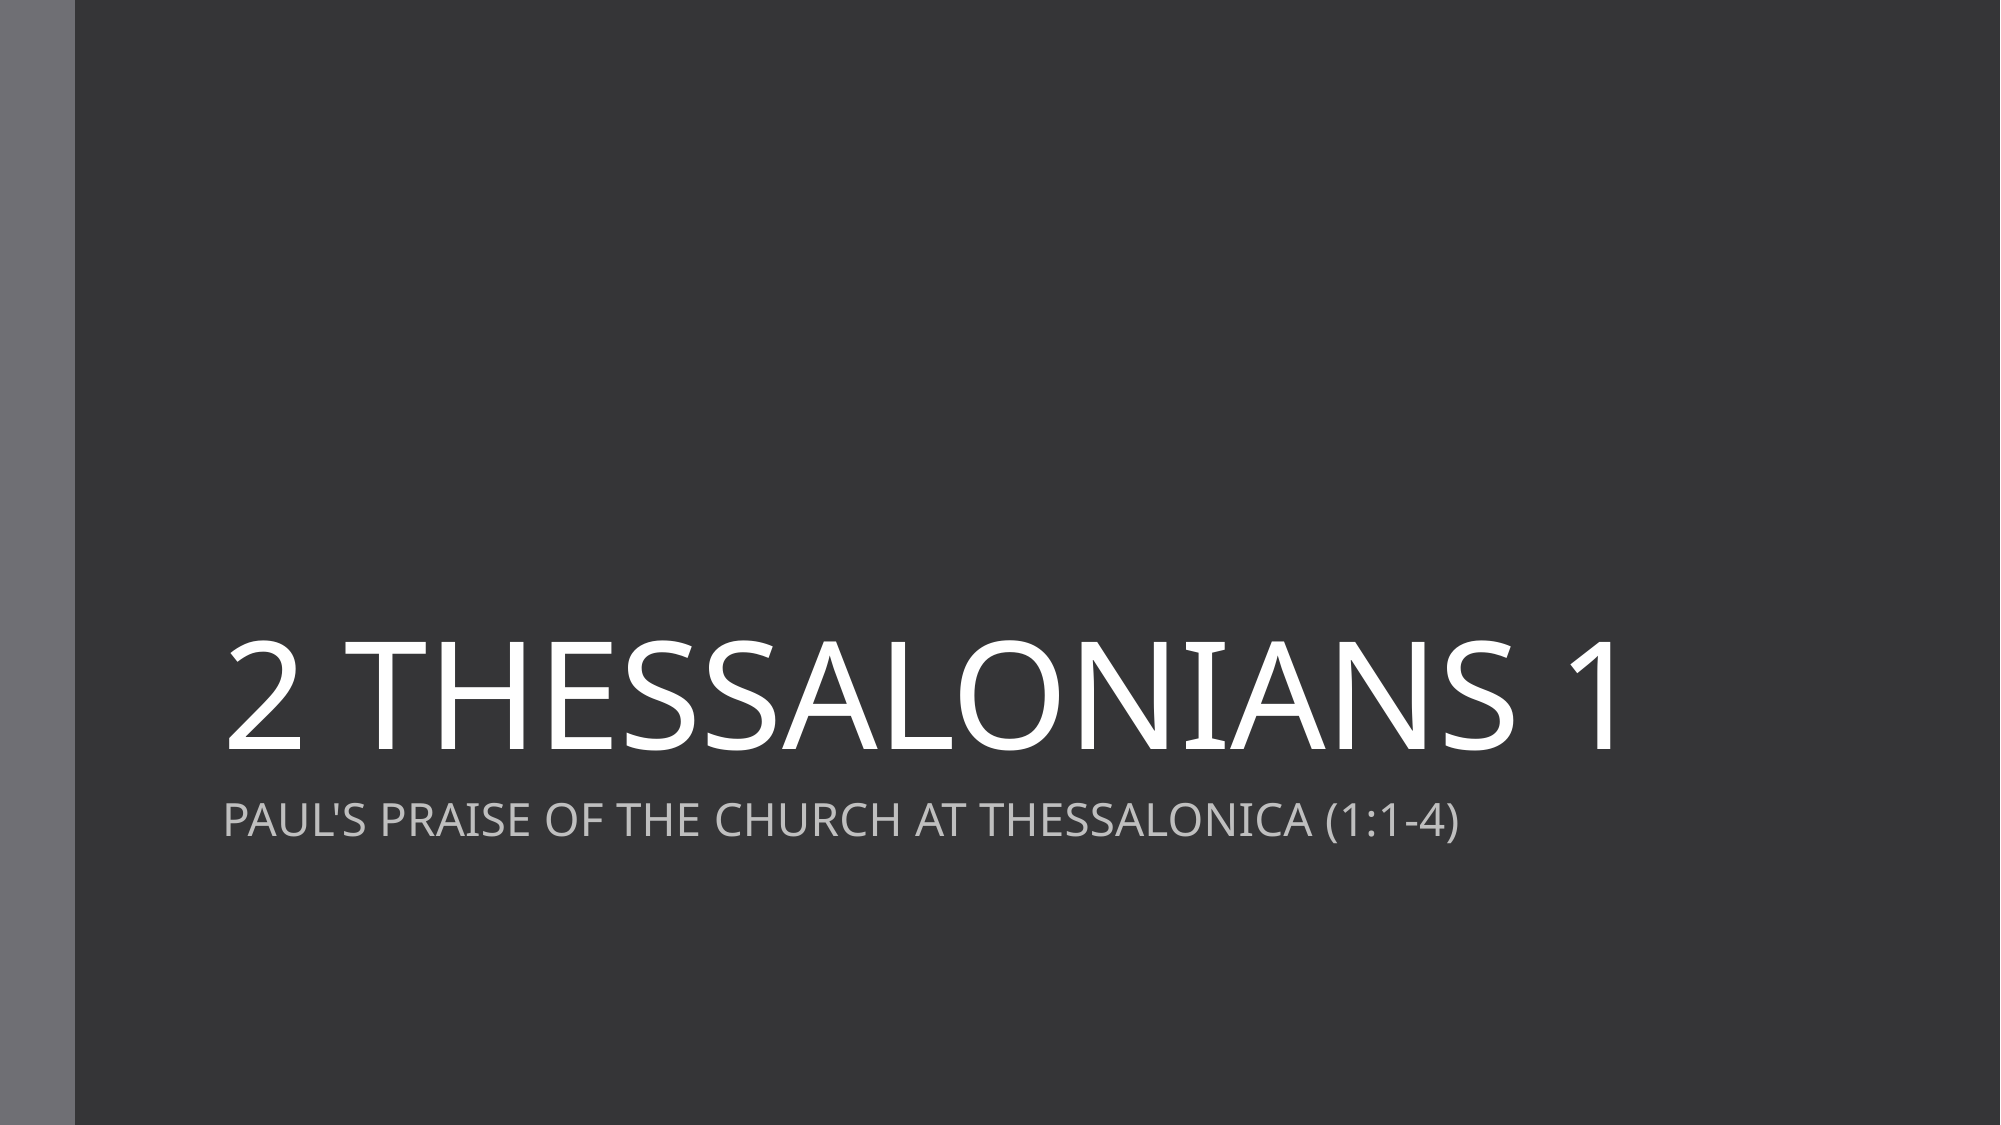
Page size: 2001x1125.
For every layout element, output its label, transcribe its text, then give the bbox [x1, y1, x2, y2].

title 2 THESSALONIANS 1 [206, 124, 1752, 787]
subtitle PAUL'S PRAISE OF THE CHURCH AT THESSALONICA (1:1-4) [206, 787, 1752, 1066]
